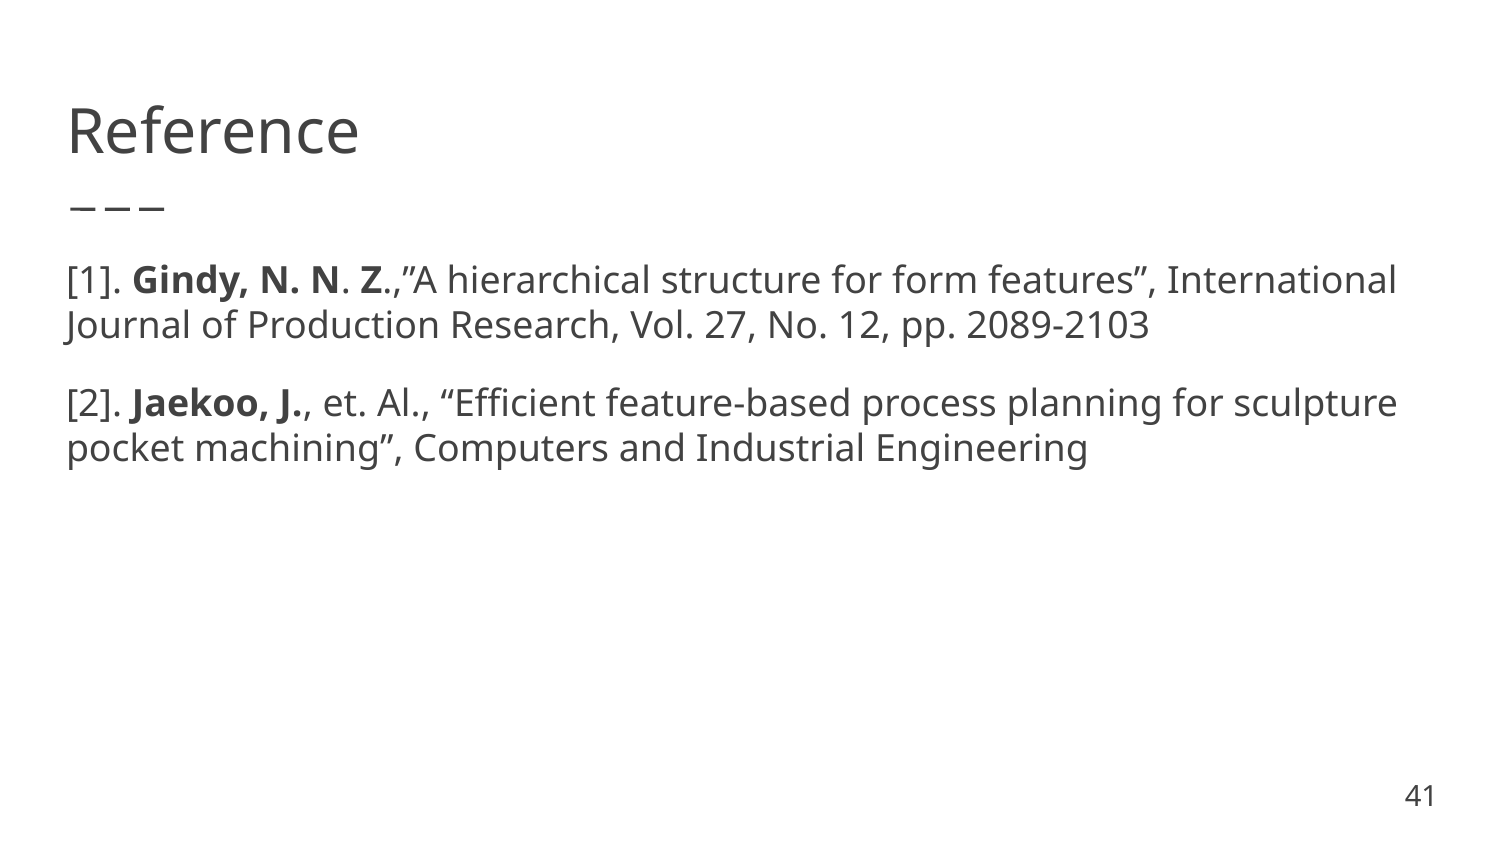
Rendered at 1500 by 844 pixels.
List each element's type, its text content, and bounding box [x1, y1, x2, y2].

title Reference [51, 61, 1449, 182]
slide_number <number> [1389, 764, 1480, 830]
list [1]. Gindy, N. N. Z.,”A hierarchical structure for form features”, International Journal of Production Research, Vol. 27, No. 12, pp. 2089-2103 [2]. Jaekoo, J., et. Al., “Efficient feature-based process planning for sculpture pocket machining”, Computers and Industrial Engineering [51, 240, 1449, 750]
